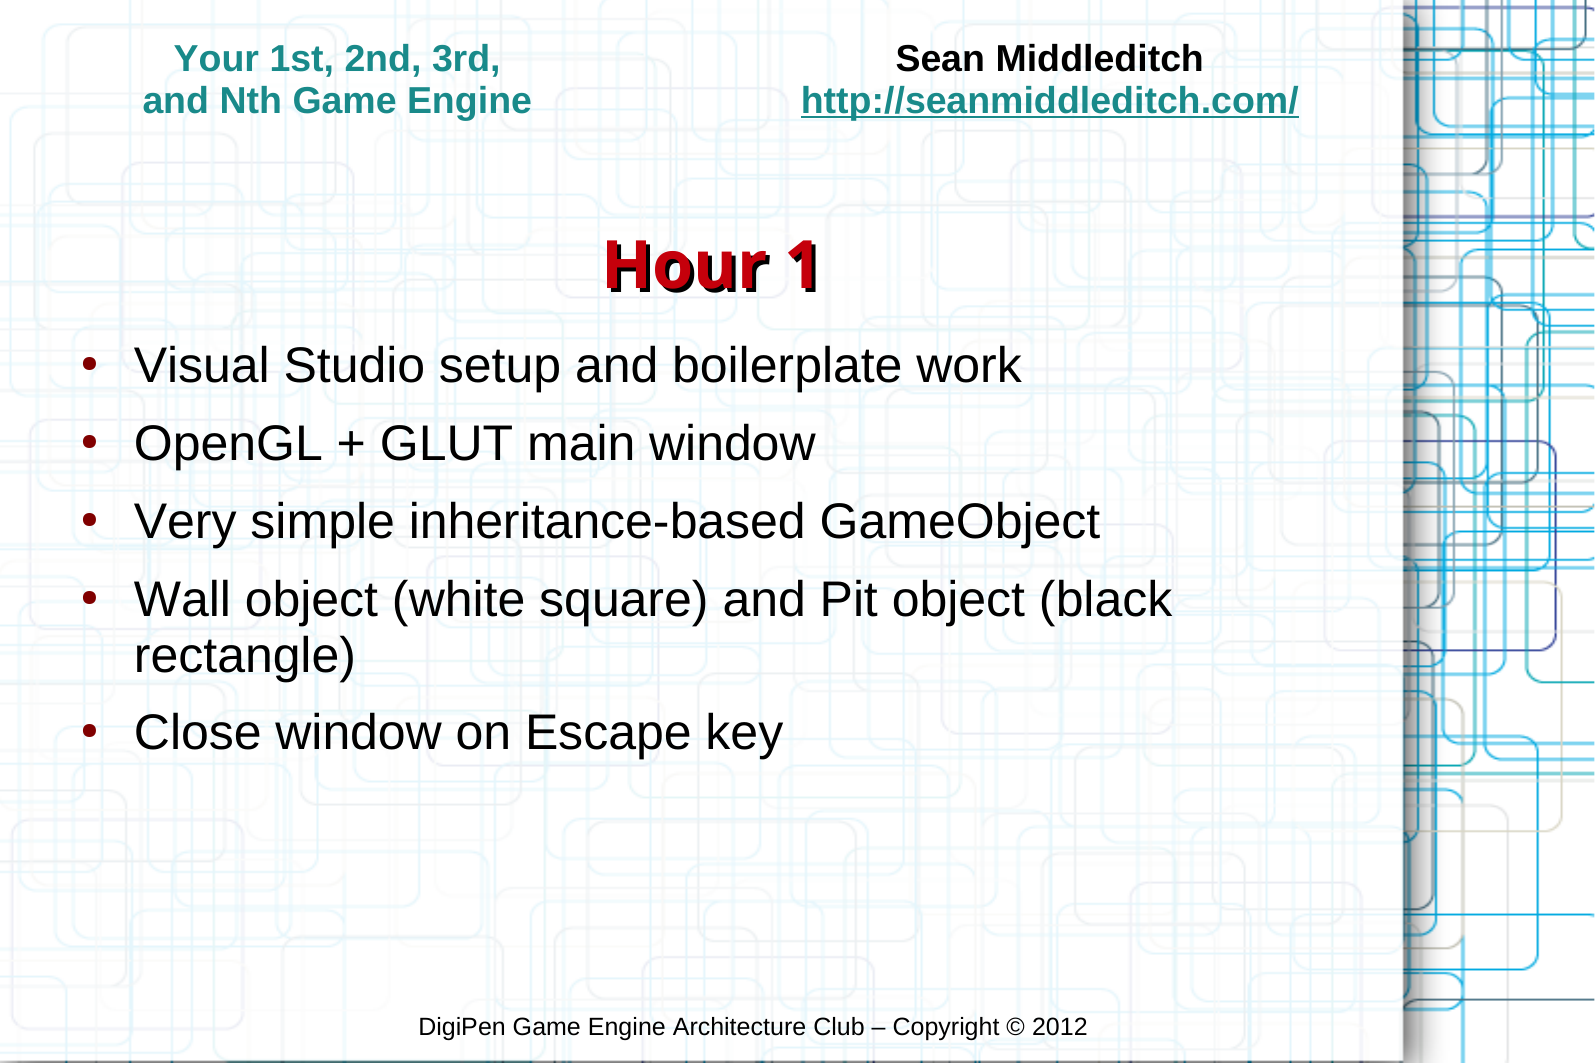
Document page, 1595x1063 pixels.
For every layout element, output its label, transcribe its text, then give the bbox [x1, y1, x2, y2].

picture [0, 0, 1595, 1063]
title Hour 1 [75, 225, 1351, 301]
list Visual Studio setup and boilerplate work OpenGL + GLUT main window Very simple inheritance-based GameObject Wall object (white square) and Pit object (black rectangle) Close window on Escape key [63, 337, 1351, 976]
list Your 1st, 2nd, 3rd, and Nth Game Engine [75, 37, 601, 151]
list Sean Middleditch http://seanmiddleditch.com/ [787, 37, 1313, 151]
list DigiPen Game Engine Architecture Club – Copyright © 2012 [75, 1012, 1363, 1051]
